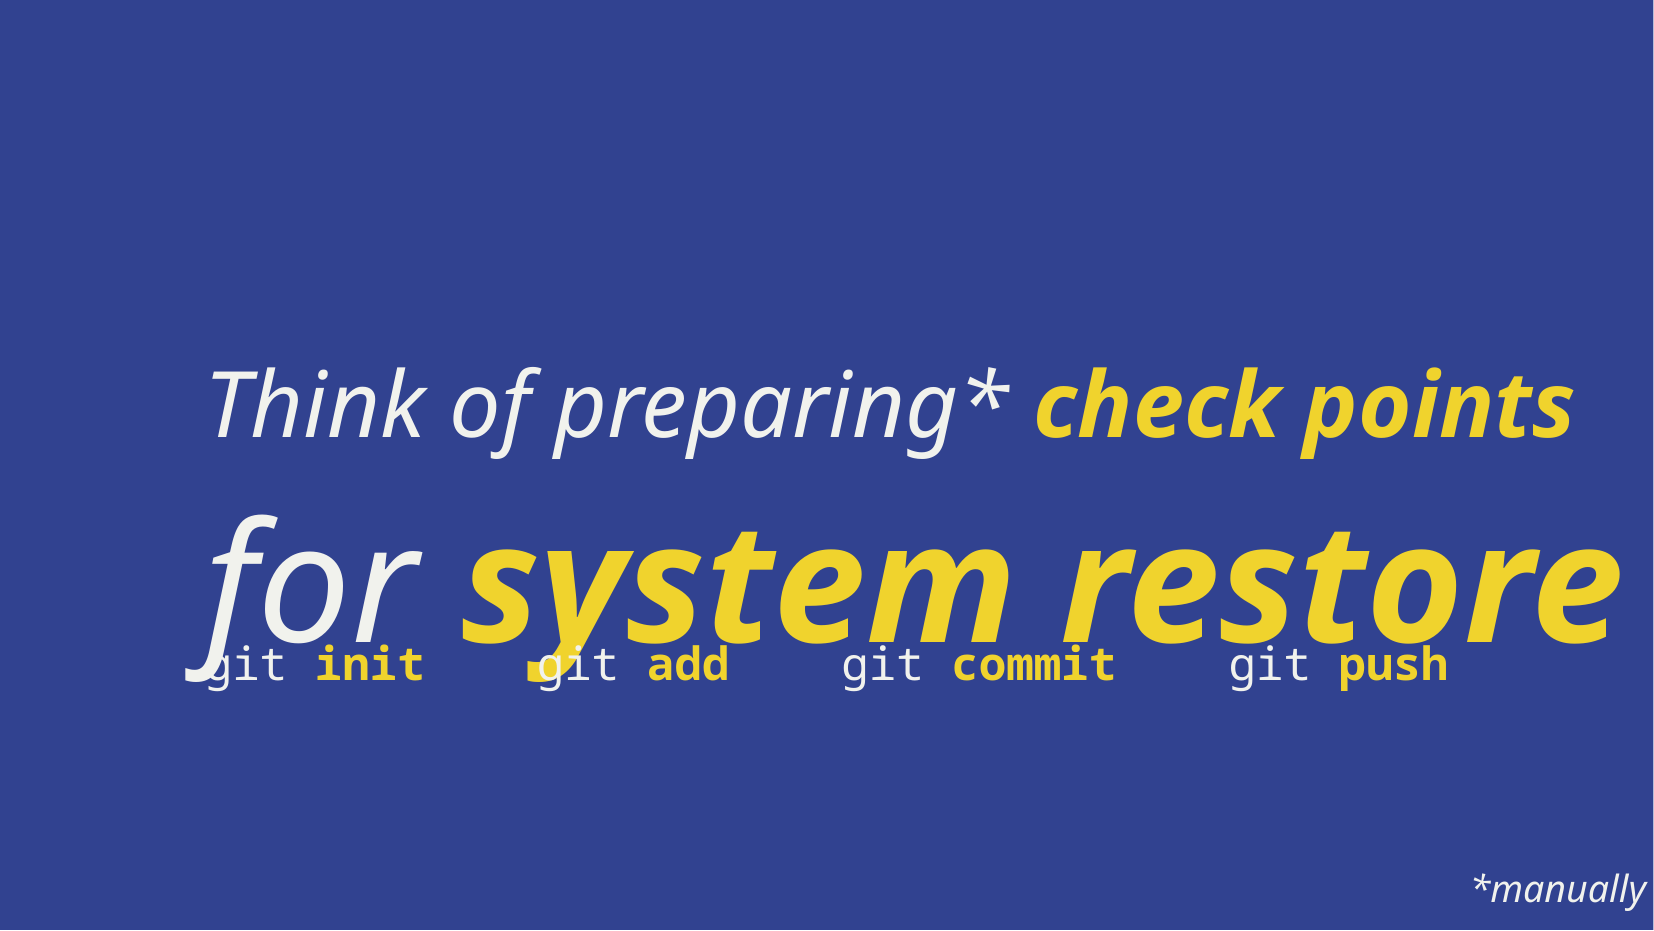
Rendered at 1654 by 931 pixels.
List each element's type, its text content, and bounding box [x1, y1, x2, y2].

text_box git commit [826, 623, 1132, 694]
text_box git init [190, 623, 440, 694]
text_box git add [522, 623, 745, 694]
text_box *manually [1455, 855, 1643, 908]
text_box Think of preparing* check points for system restore [190, 331, 1464, 606]
text_box git push [1213, 623, 1464, 694]
